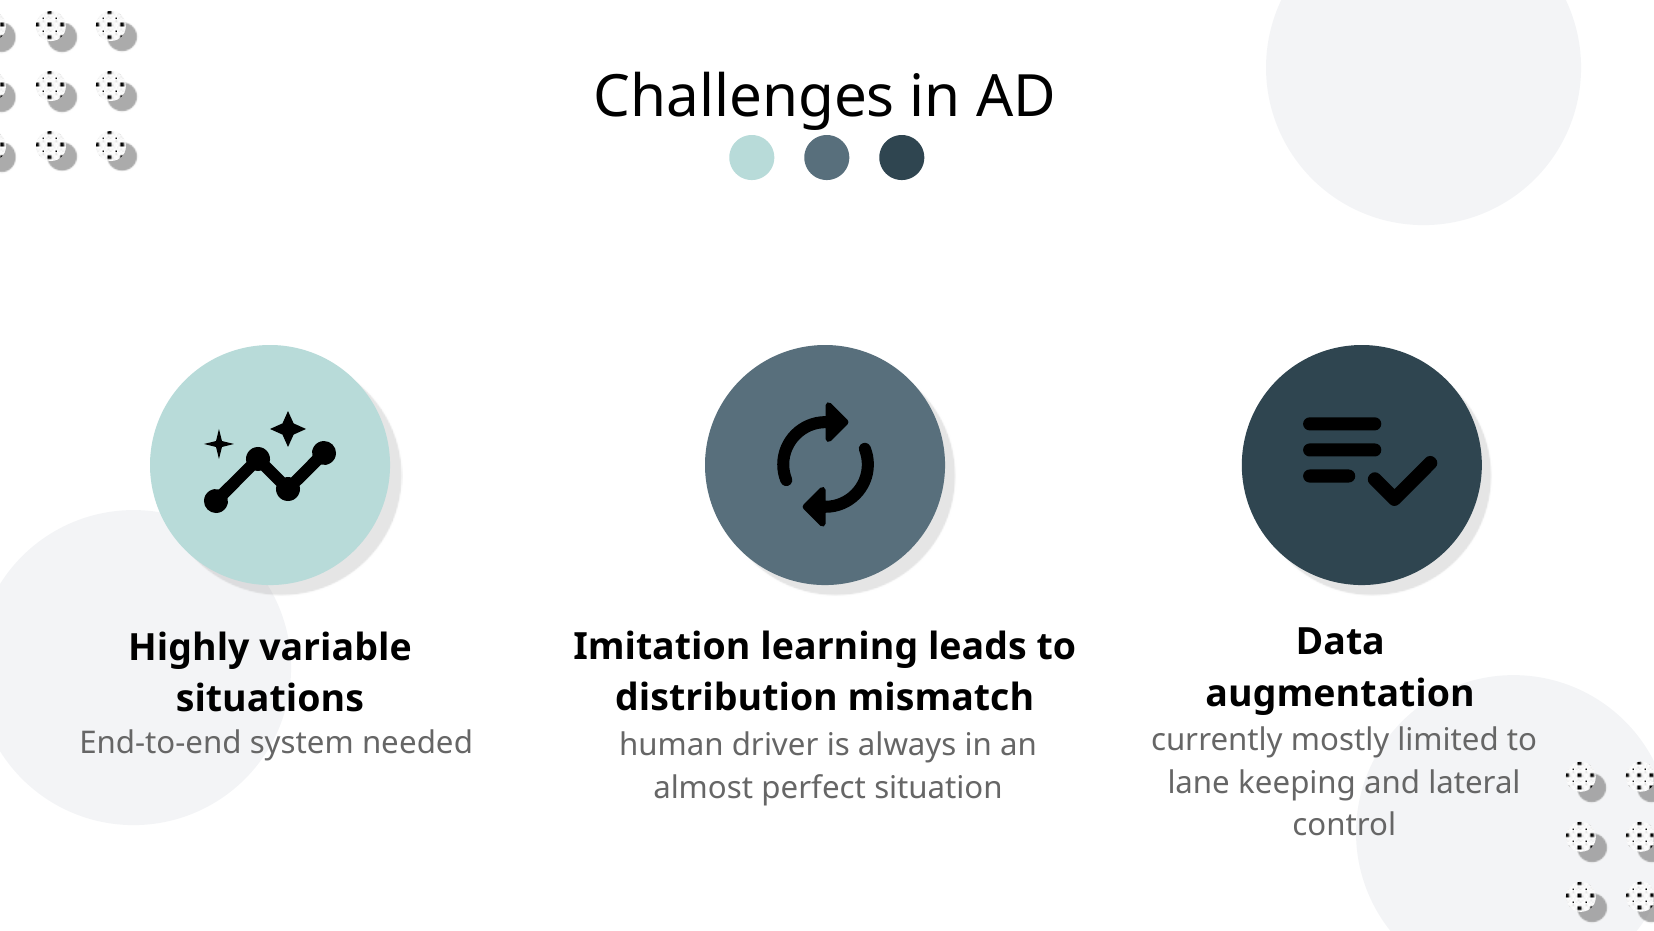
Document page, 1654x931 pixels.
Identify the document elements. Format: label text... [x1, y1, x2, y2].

picture [35, 11, 66, 42]
text_box Highly variable situations [52, 612, 487, 712]
text_box End-to-end system needed [52, 712, 509, 863]
text_box human driver is always in an almost perfect situation [600, 722, 1057, 831]
picture [1576, 761, 1596, 792]
text_box [804, 135, 850, 181]
text_box [1241, 345, 1482, 586]
picture [1625, 761, 1654, 792]
text_box [705, 345, 946, 586]
text_box [150, 345, 391, 586]
picture [1286, 375, 1450, 538]
picture [1576, 881, 1596, 912]
picture [0, 133, 7, 159]
picture [35, 130, 67, 162]
text_box currently mostly limited to lane keeping and lateral control [1113, 709, 1576, 931]
text_box Data augmentation [1162, 615, 1519, 709]
picture [1625, 821, 1654, 852]
picture [0, 74, 6, 99]
text_box Imitation learning leads to distribution mismatch [487, 611, 1163, 931]
picture [35, 70, 66, 102]
picture [1576, 821, 1596, 852]
text_box [879, 135, 925, 181]
text_box [729, 135, 775, 181]
picture [195, 390, 346, 541]
picture [0, 14, 6, 39]
picture [95, 70, 126, 101]
picture [1625, 881, 1654, 912]
text_box Challenges in AD [420, 46, 1231, 132]
picture [750, 388, 902, 541]
picture [95, 10, 126, 41]
picture [95, 130, 127, 162]
